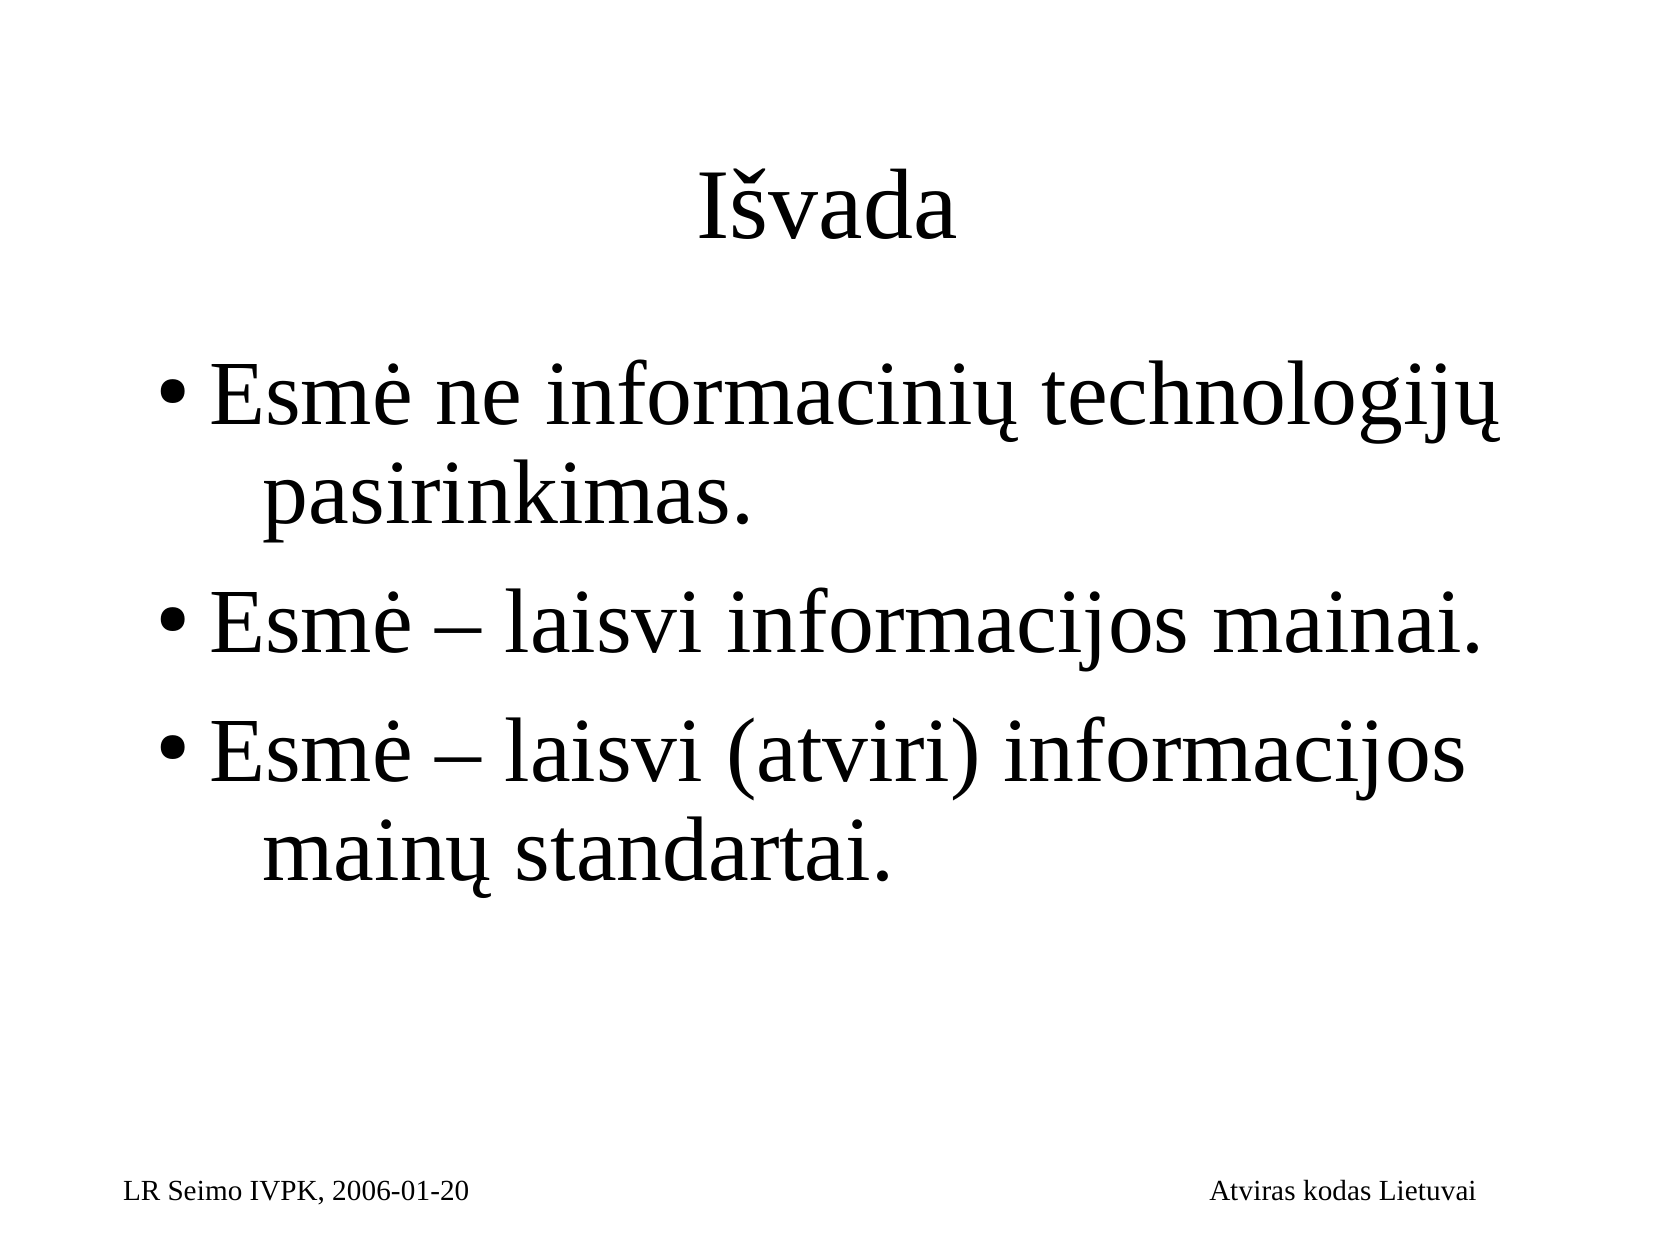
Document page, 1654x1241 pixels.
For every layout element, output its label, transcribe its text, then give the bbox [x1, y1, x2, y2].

list Esmė ne informacinių technologijų pasirinkimas. Esmė – laisvi informacijos mainai. Esmė – laisvi (atviri) informacijos mainų standartai. [121, 344, 1629, 1126]
title Išvada [121, 102, 1534, 310]
